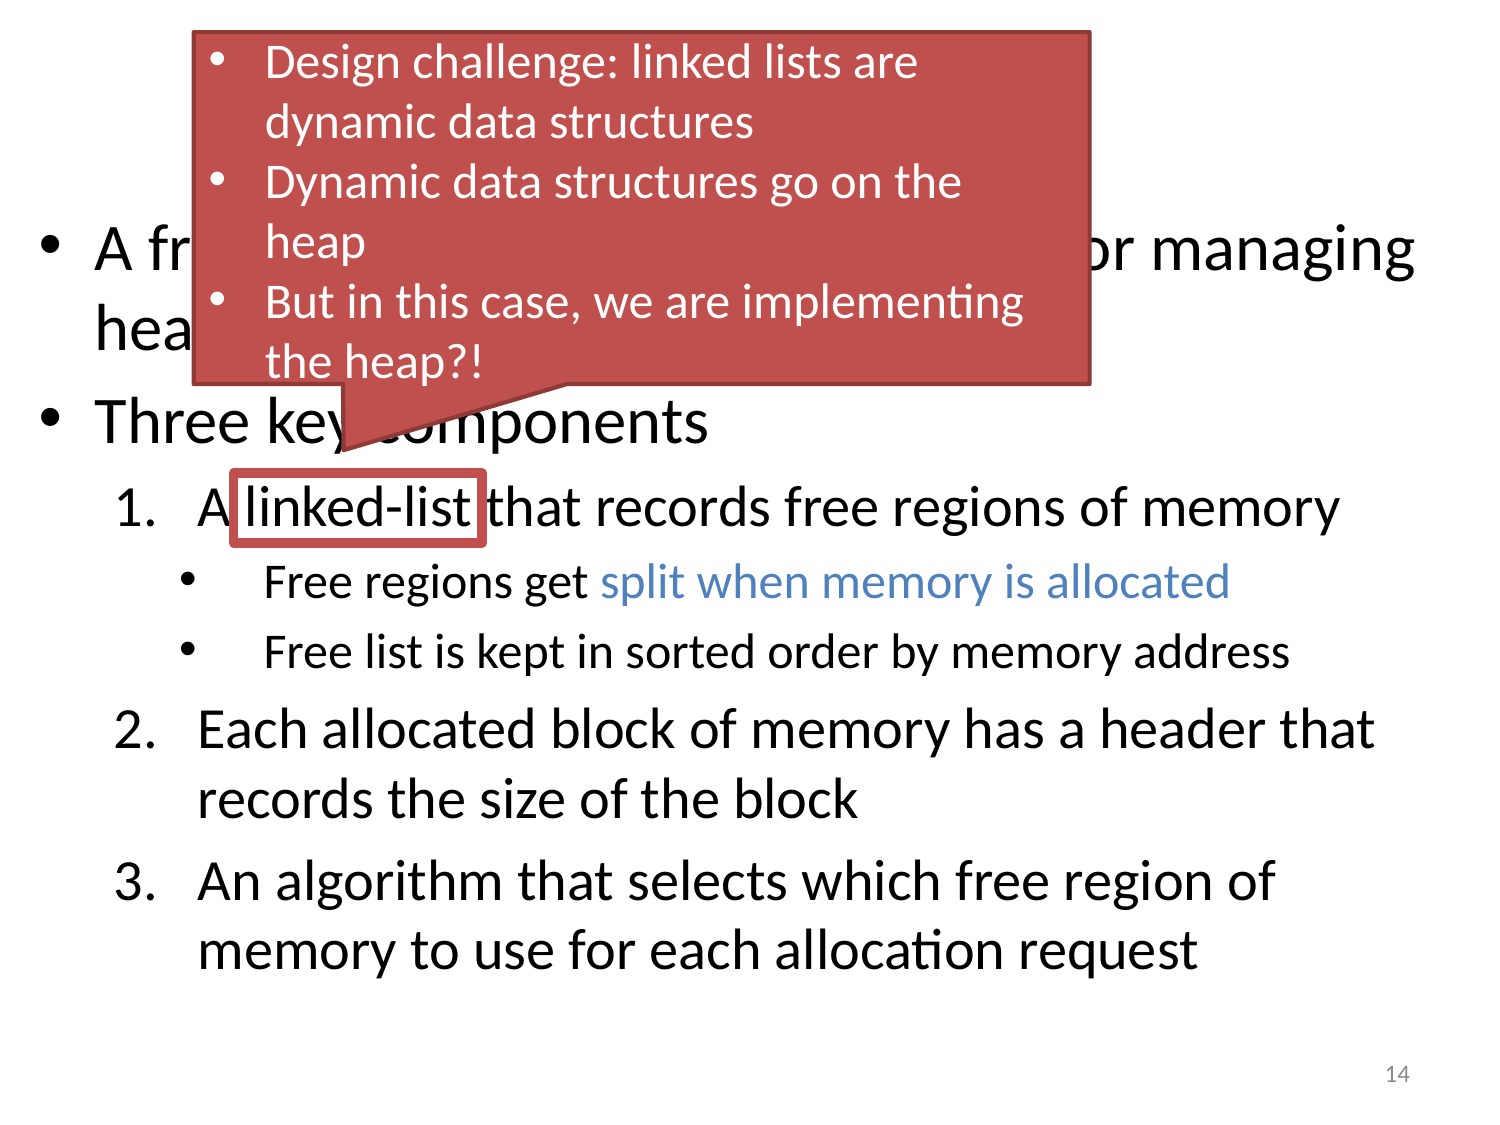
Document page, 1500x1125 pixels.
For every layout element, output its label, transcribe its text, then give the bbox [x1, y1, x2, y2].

list A free list is a simple data structure for managing heap memory Three key components A linked-list that records free regions of memory Free regions get split when memory is allocated Free list is kept in sorted order by memory address Each allocated block of memory has a header that records the size of the block An algorithm that selects which free region of memory to use for each allocation request [23, 195, 1468, 1040]
title The Free List [7, 0, 1488, 188]
slide_number <number> [1074, 1042, 1425, 1103]
text_box Design challenge: linked lists are dynamic data structures Dynamic data structures go on the heap But in this case, we are implementing the heap?! [193, 32, 1090, 451]
